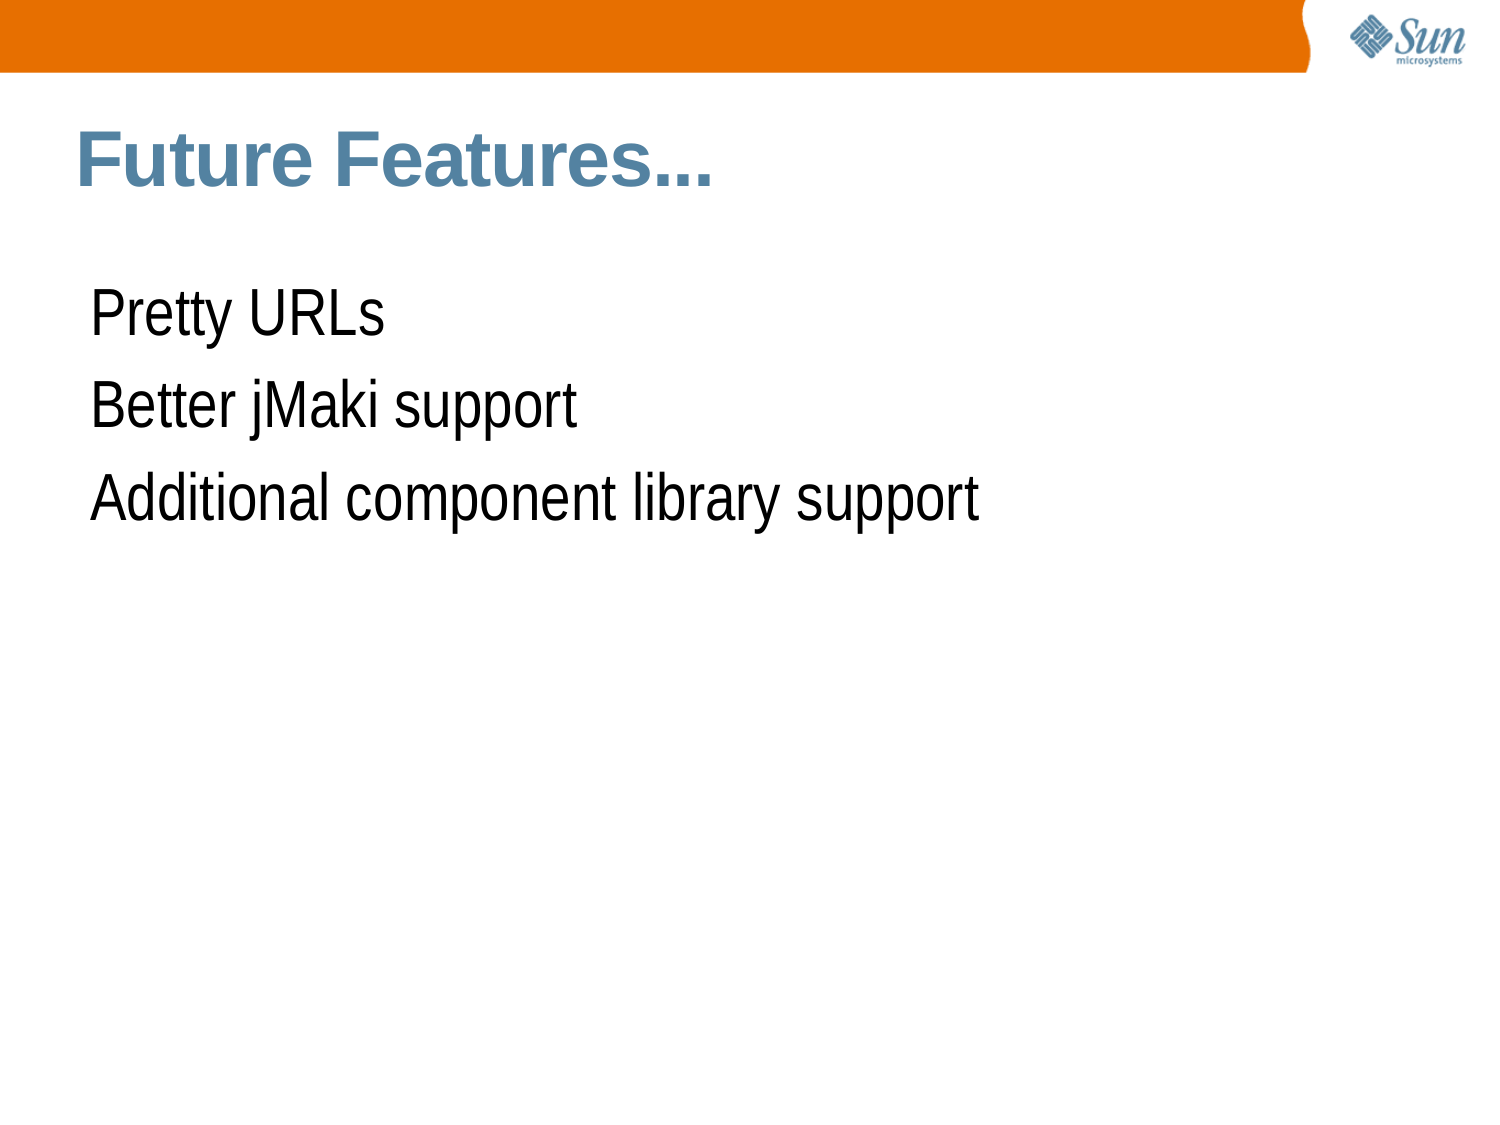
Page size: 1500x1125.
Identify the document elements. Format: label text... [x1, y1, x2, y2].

list Pretty URLs Better jMaki support Additional component library support [70, 283, 1426, 826]
picture [0, 0, 1500, 75]
title Future Features... [75, 122, 1437, 227]
